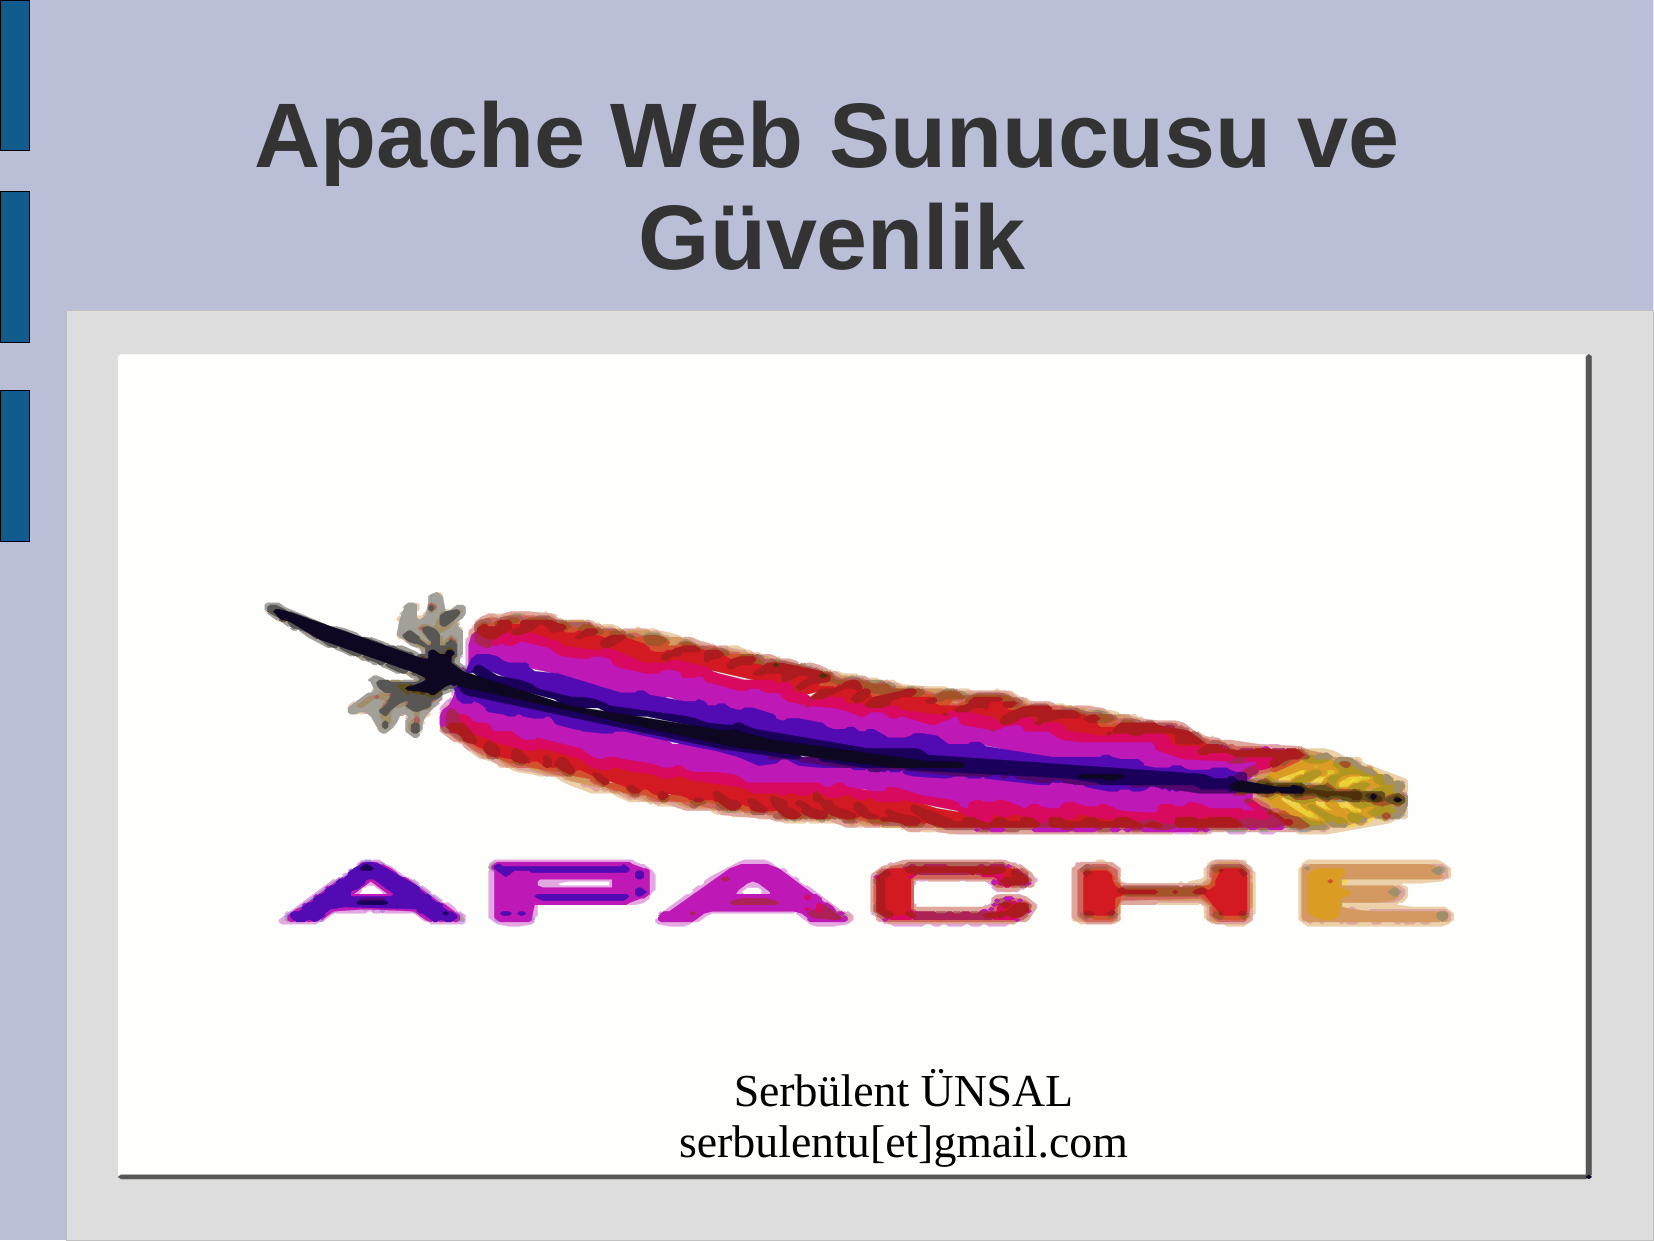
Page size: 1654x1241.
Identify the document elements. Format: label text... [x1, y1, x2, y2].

picture [118, 354, 1595, 1182]
title Apache Web Sunucusu ve Güvenlik [121, 19, 1534, 354]
subtitle Serbülent ÜNSAL serbulentu[et]gmail.com [501, 1062, 1270, 1170]
